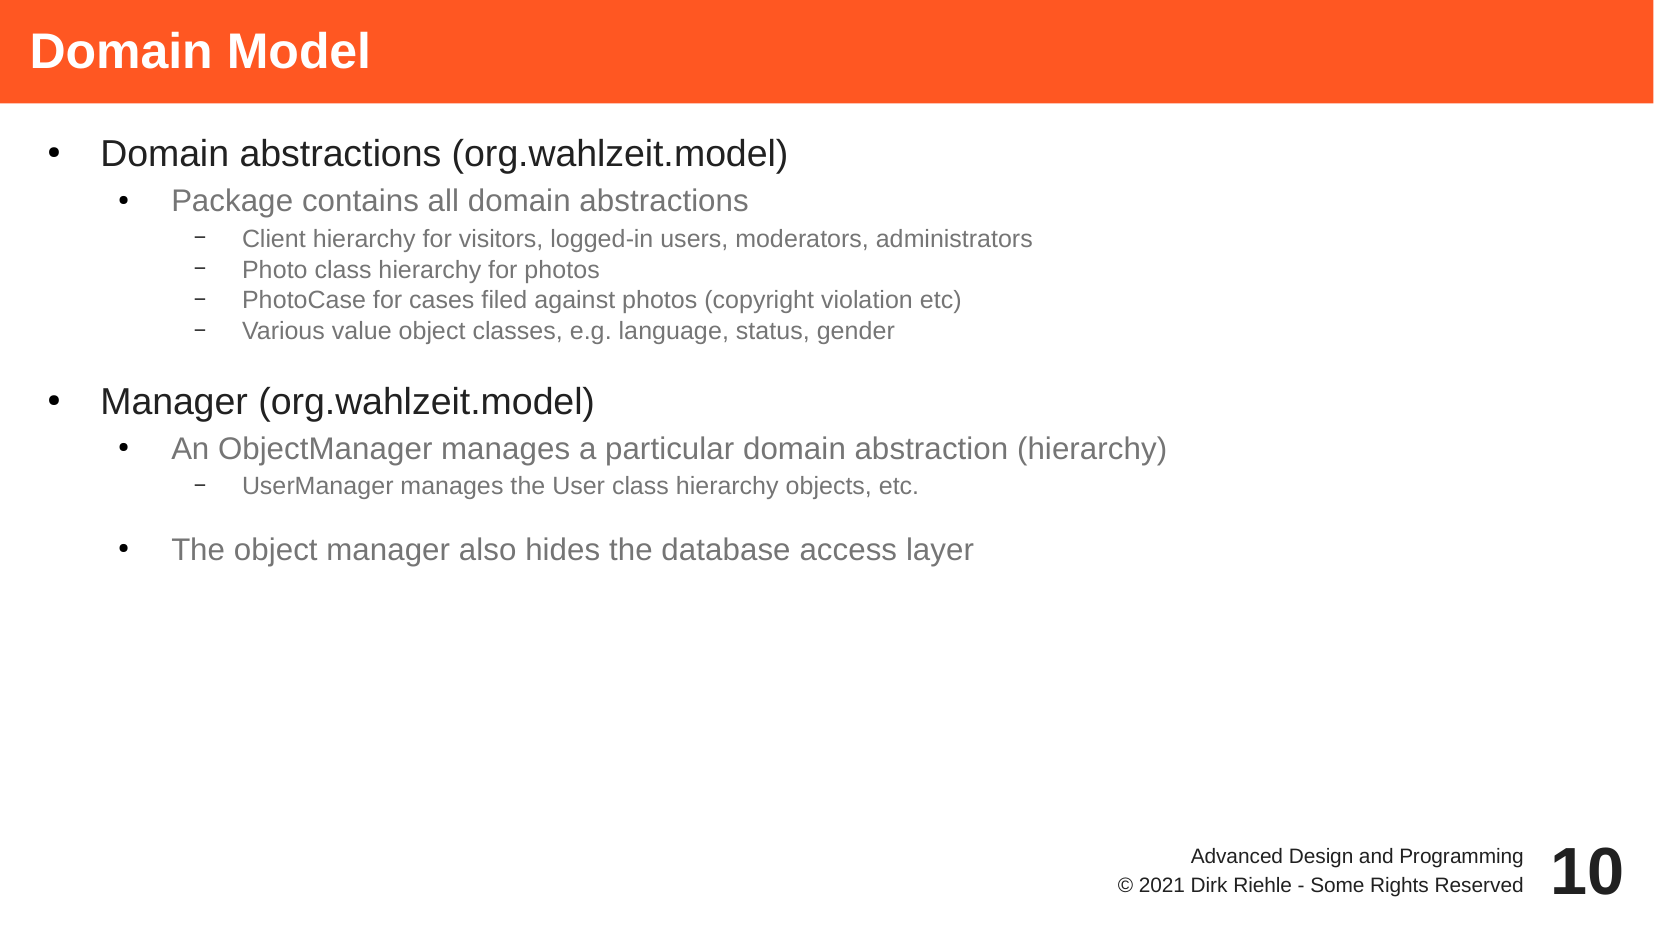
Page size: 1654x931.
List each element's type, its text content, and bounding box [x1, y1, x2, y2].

title Domain Model [0, 0, 1654, 104]
list Domain abstractions (org.wahlzeit.model) Package contains all domain abstractions Client hierarchy for visitors, logged-in users, moderators, administrators Photo class hierarchy for photos PhotoCase for cases filed against photos (copyright violation etc) Various value object classes, e.g. language, status, gender Manager (org.wahlzeit.model) An ObjectManager manages a particular domain abstraction (hierarchy) UserManager manages the User class hierarchy objects, etc. The object manager also hides the database access layer [29, 132, 1625, 813]
